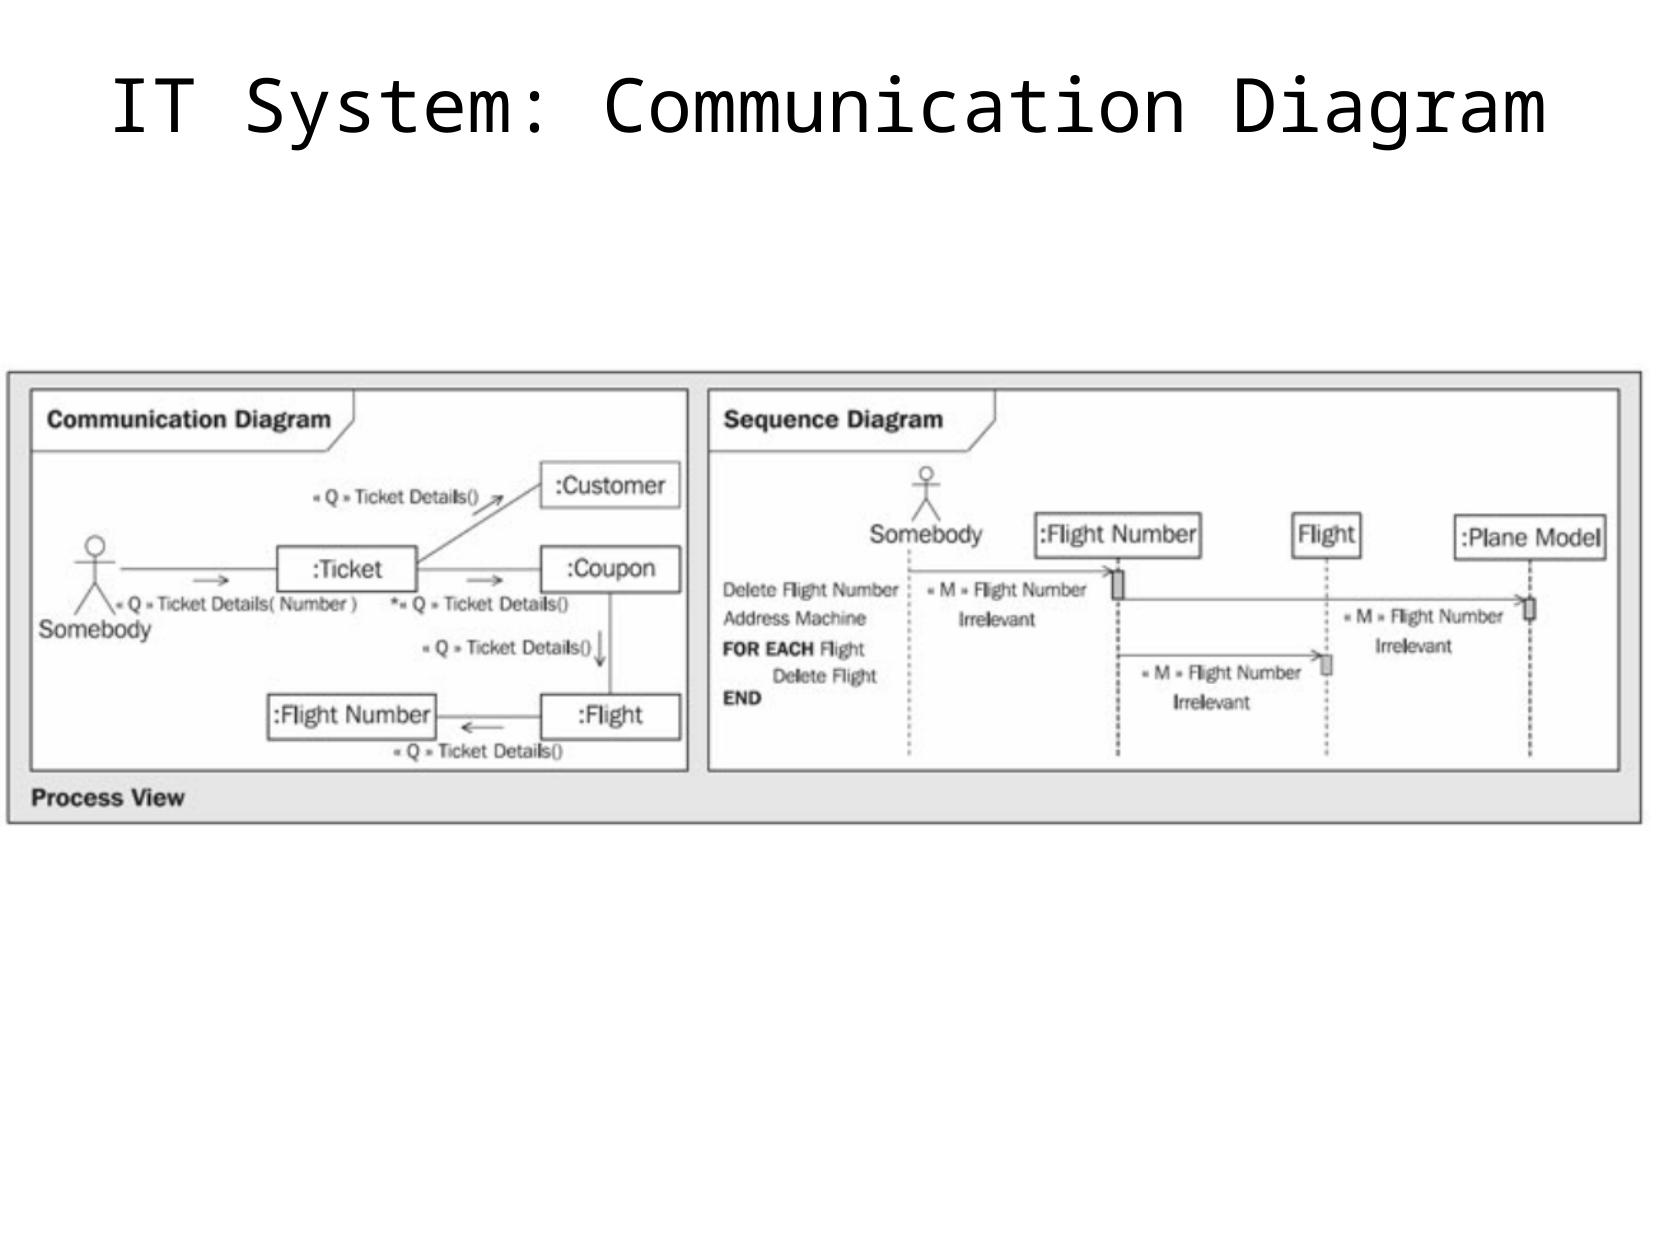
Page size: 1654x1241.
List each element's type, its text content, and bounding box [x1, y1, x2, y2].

picture [0, 358, 1654, 833]
title IT System: Communication Diagram [82, 0, 1572, 208]
